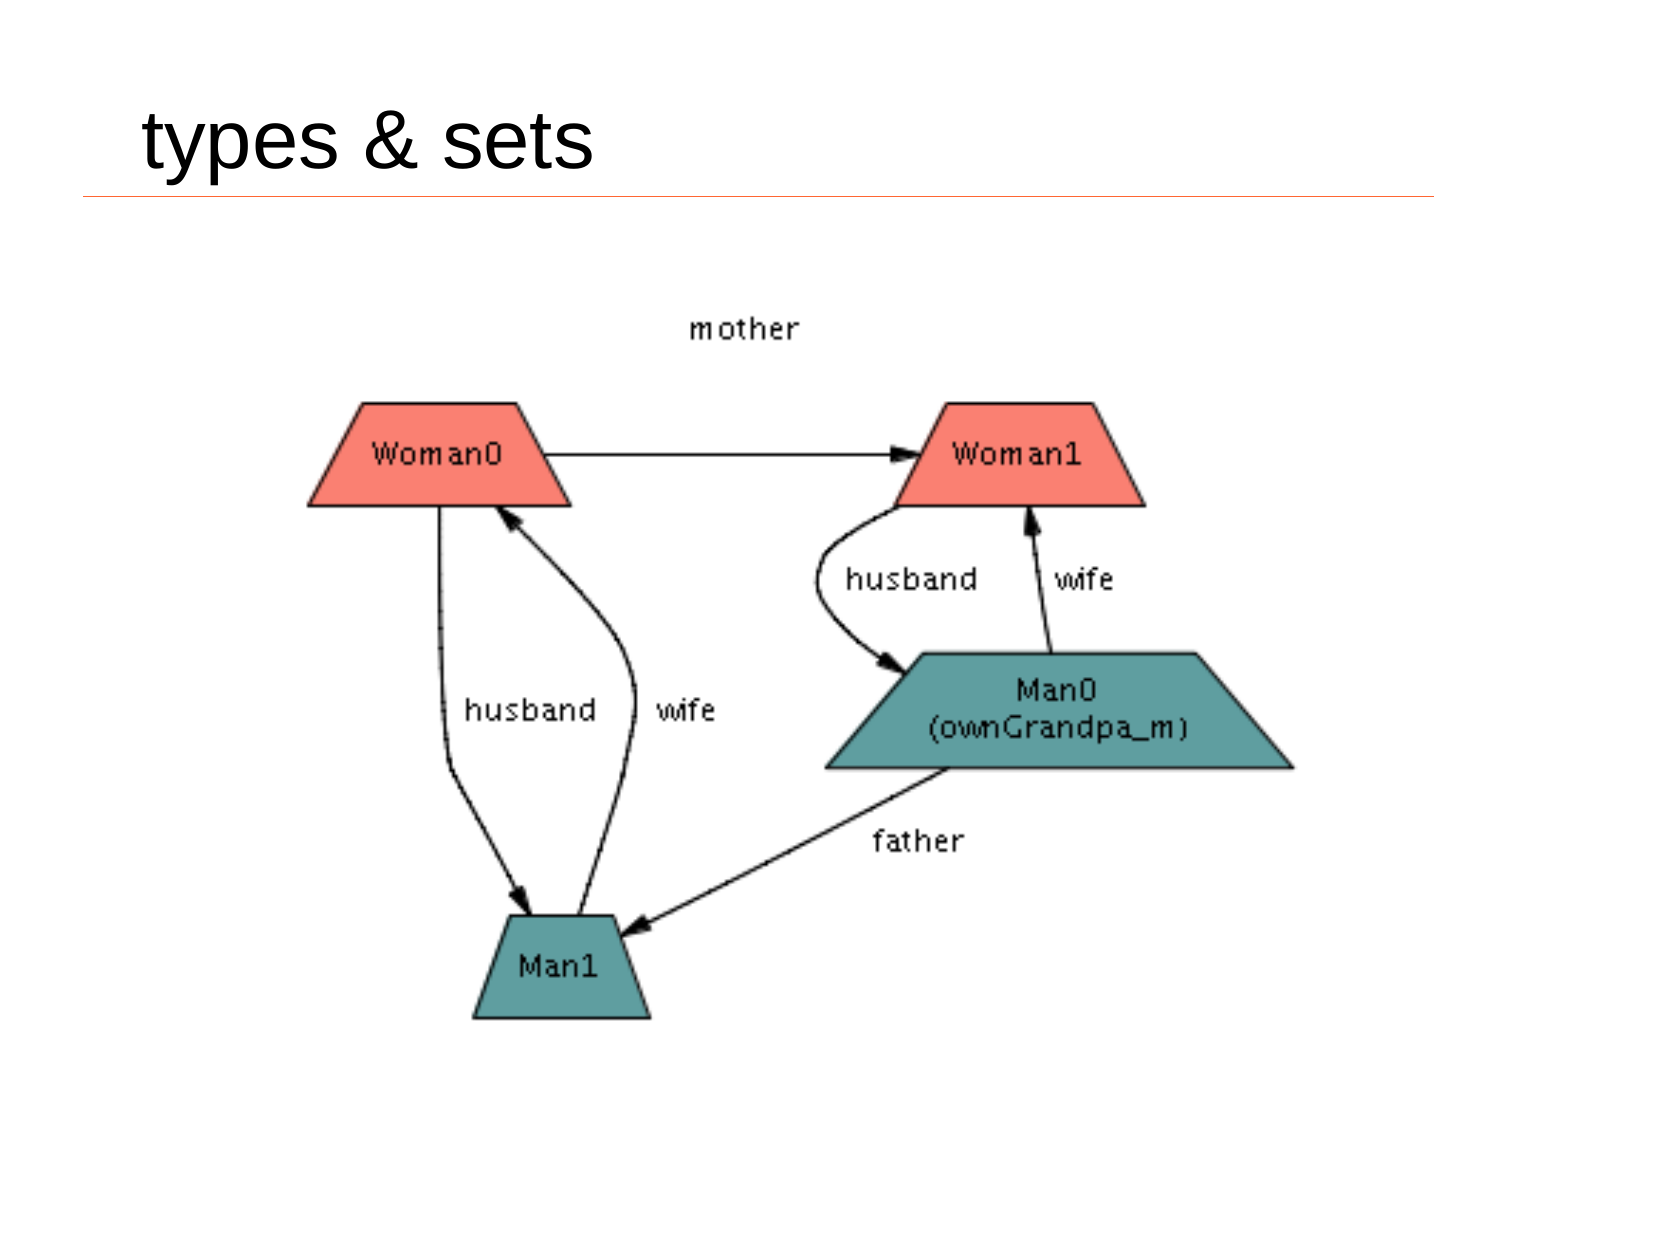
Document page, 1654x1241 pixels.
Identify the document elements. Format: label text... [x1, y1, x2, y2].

picture [288, 292, 1315, 1066]
title types & sets [141, 86, 1604, 193]
